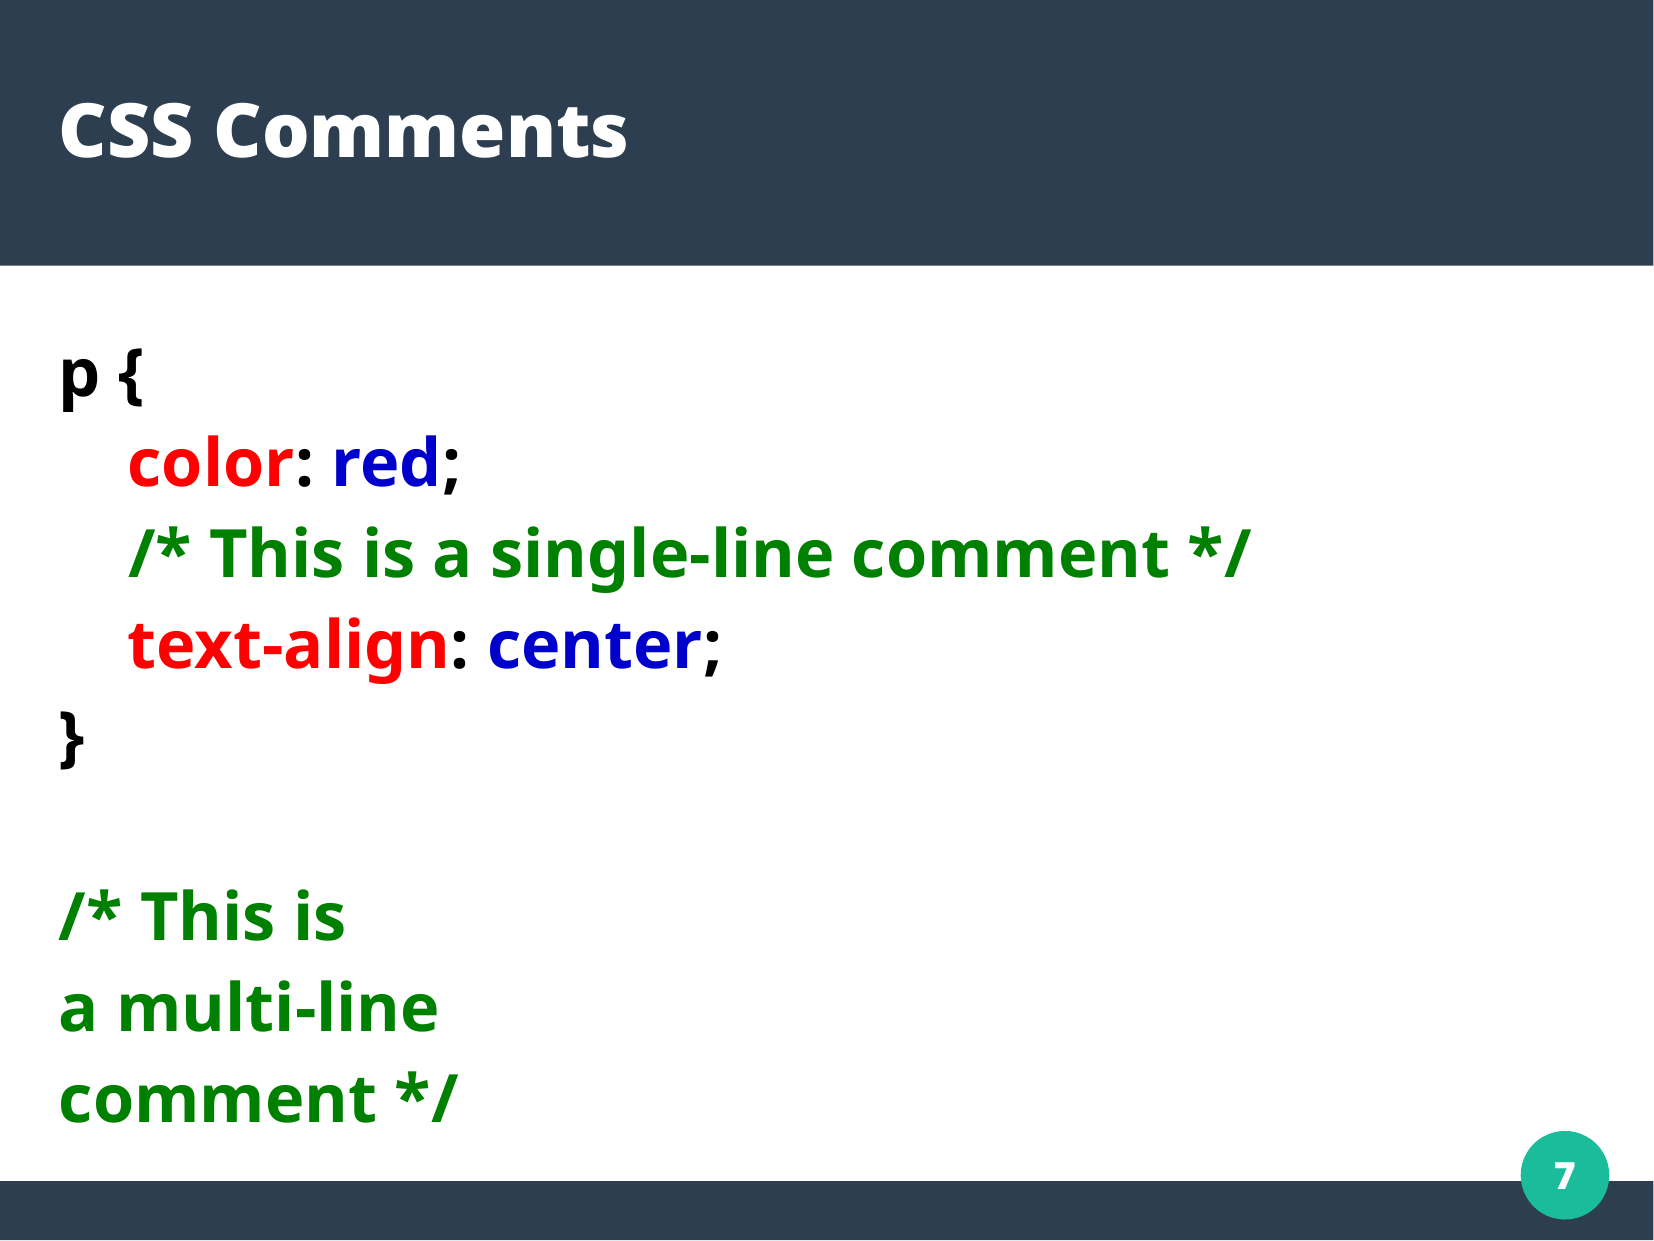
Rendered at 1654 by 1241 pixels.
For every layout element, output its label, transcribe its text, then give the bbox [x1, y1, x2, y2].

title CSS Comments [59, 49, 1595, 207]
list p { color: red; /* This is a single-line comment */ text-align: center; } /* This is a multi-line comment */ [59, 324, 1595, 1152]
